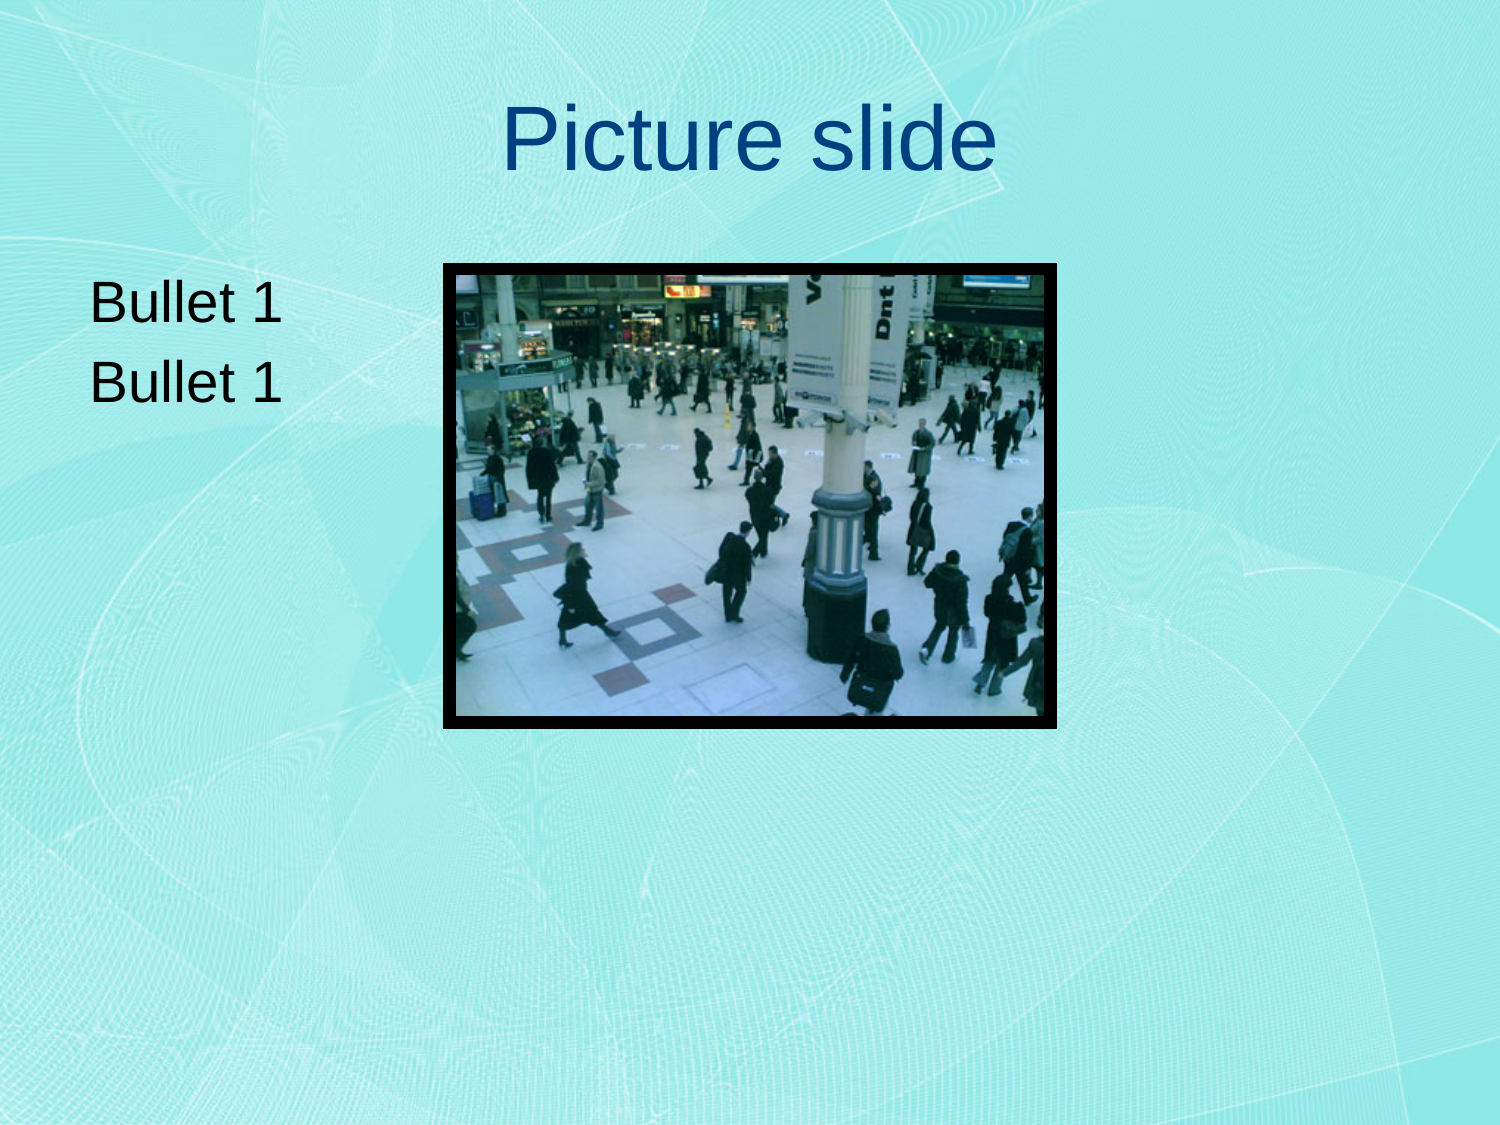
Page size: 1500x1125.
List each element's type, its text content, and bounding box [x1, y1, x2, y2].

list Bullet 1 Bullet 1 [74, 262, 737, 870]
title Picture slide [75, 45, 1426, 233]
picture [0, 0, 1500, 1125]
